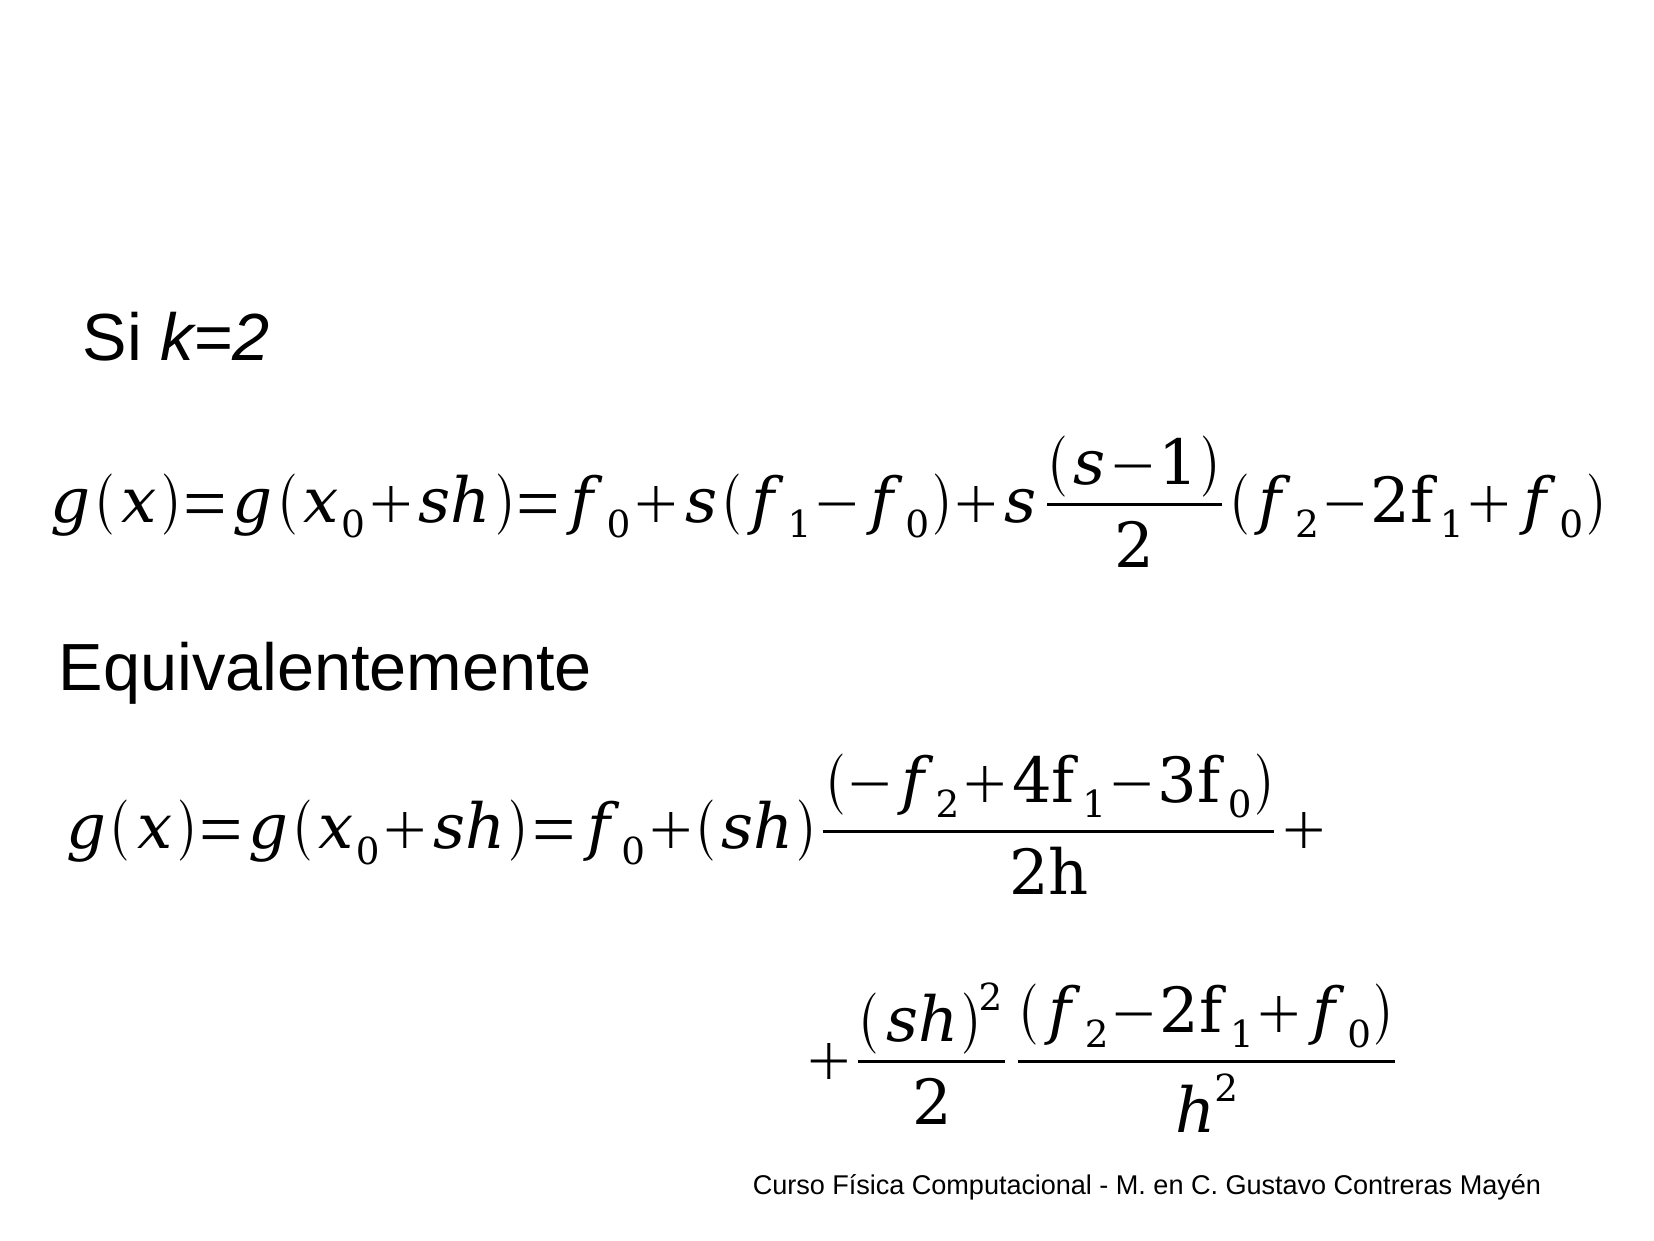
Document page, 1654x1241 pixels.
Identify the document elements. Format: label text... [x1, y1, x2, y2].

text_box Equivalentemente [59, 620, 1548, 714]
chart [43, 426, 1612, 582]
subtitle Si k=2 [82, 290, 1571, 384]
chart [797, 974, 1405, 1147]
chart [59, 744, 1337, 909]
